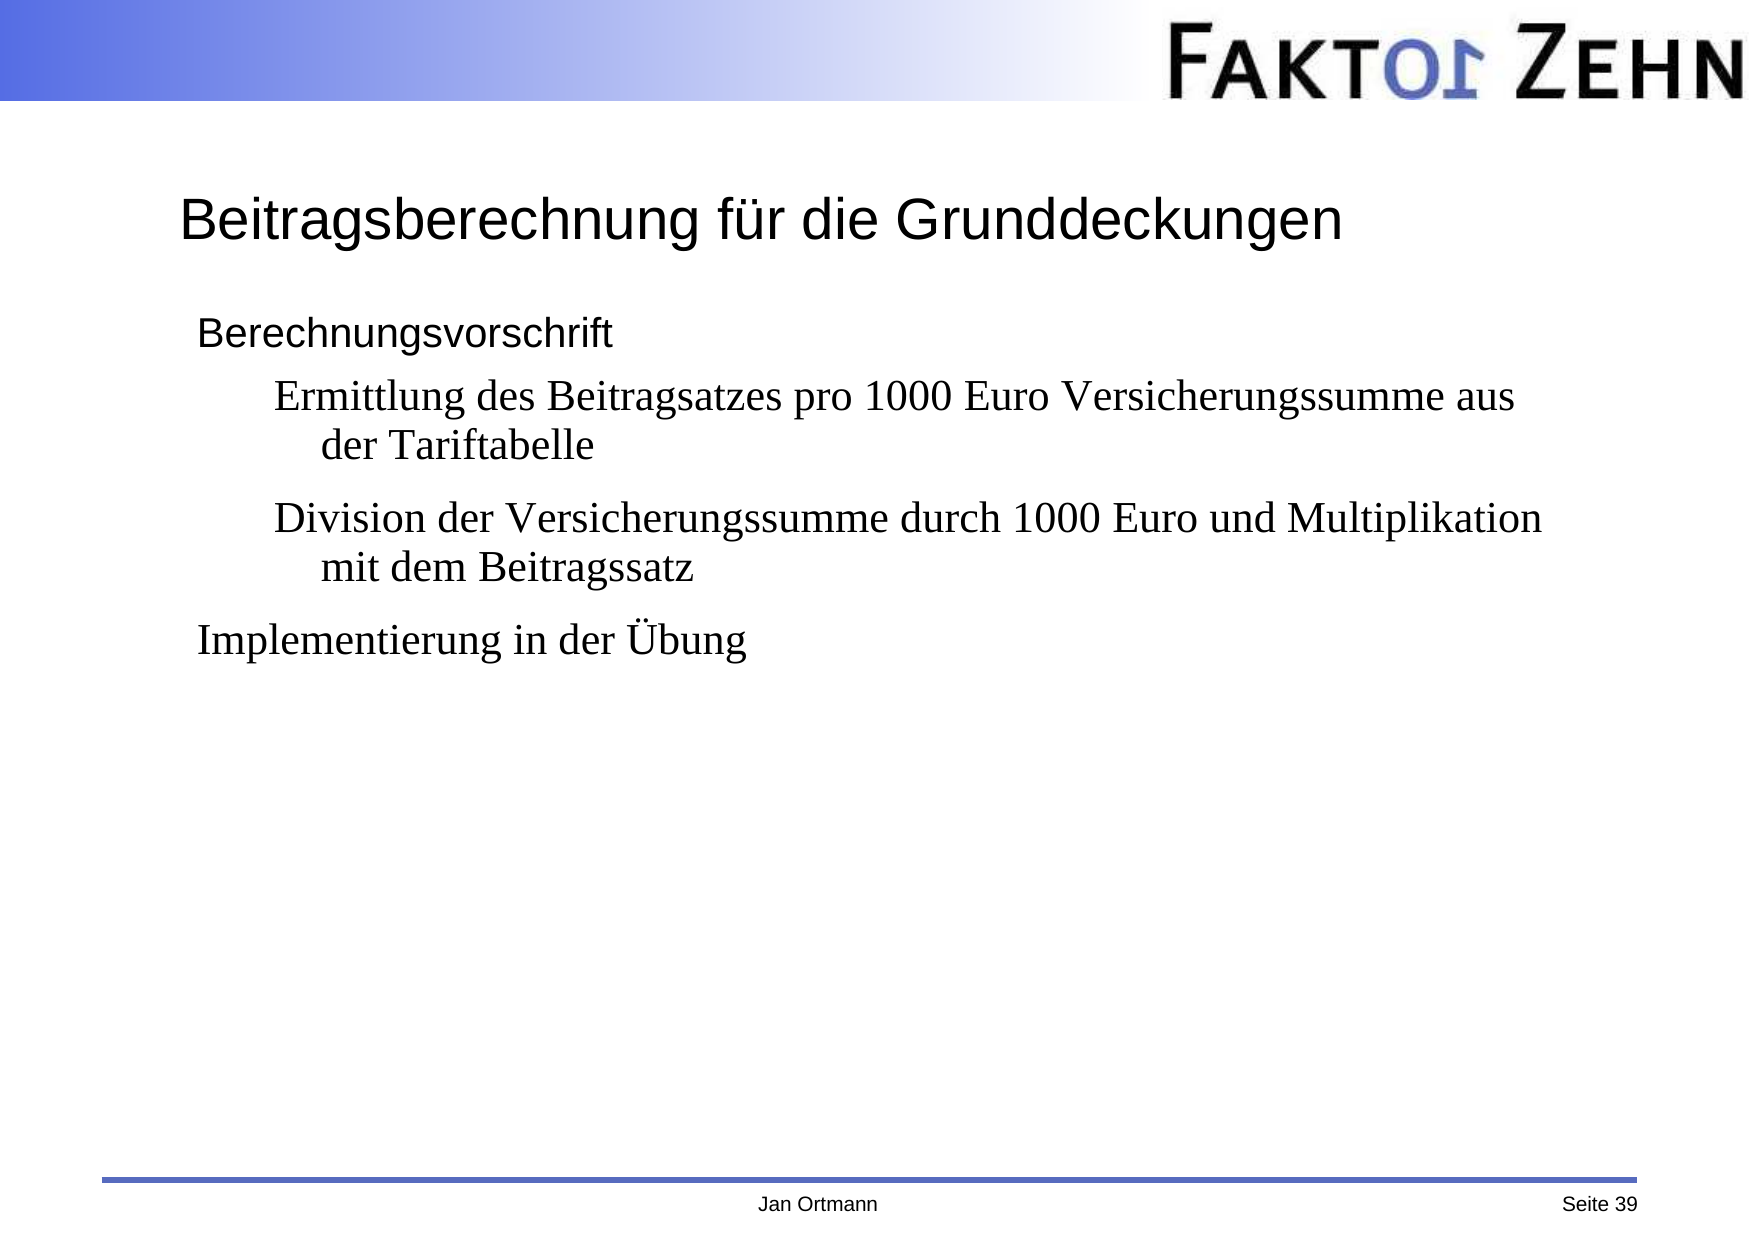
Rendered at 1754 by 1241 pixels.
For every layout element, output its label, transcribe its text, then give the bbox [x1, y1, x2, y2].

title Beitragsberechnung für die Grunddeckungen [179, 142, 1576, 296]
picture [1162, 7, 1752, 100]
list Berechnungsvorschrift Ermittlung des Beitragsatzes pro 1000 Euro Versicherungssumme aus der Tariftabelle Division der Versicherungssumme durch 1000 Euro und Multiplikation mit dem Beitragssatz Implementierung in der Übung [179, 310, 1576, 1078]
